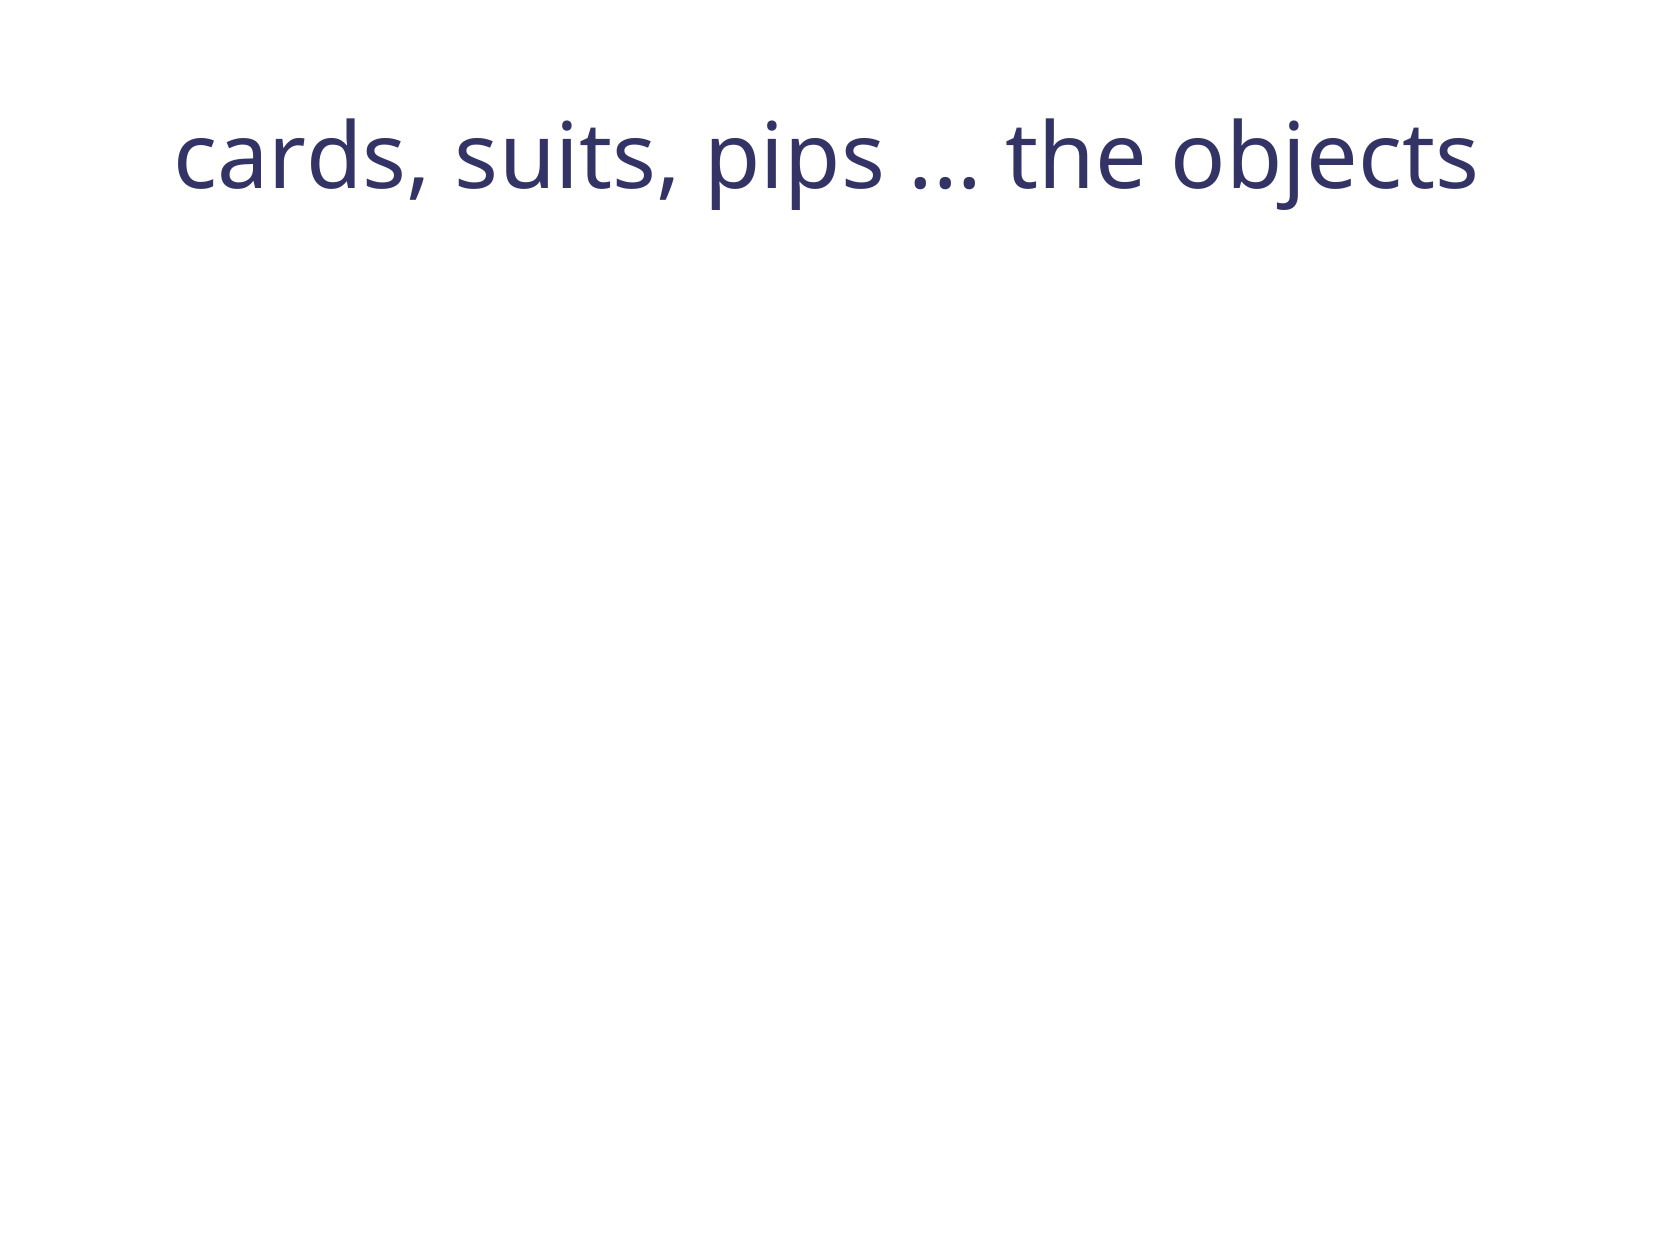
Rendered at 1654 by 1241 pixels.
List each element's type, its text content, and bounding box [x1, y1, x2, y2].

title cards, suits, pips ... the objects [82, 49, 1571, 257]
